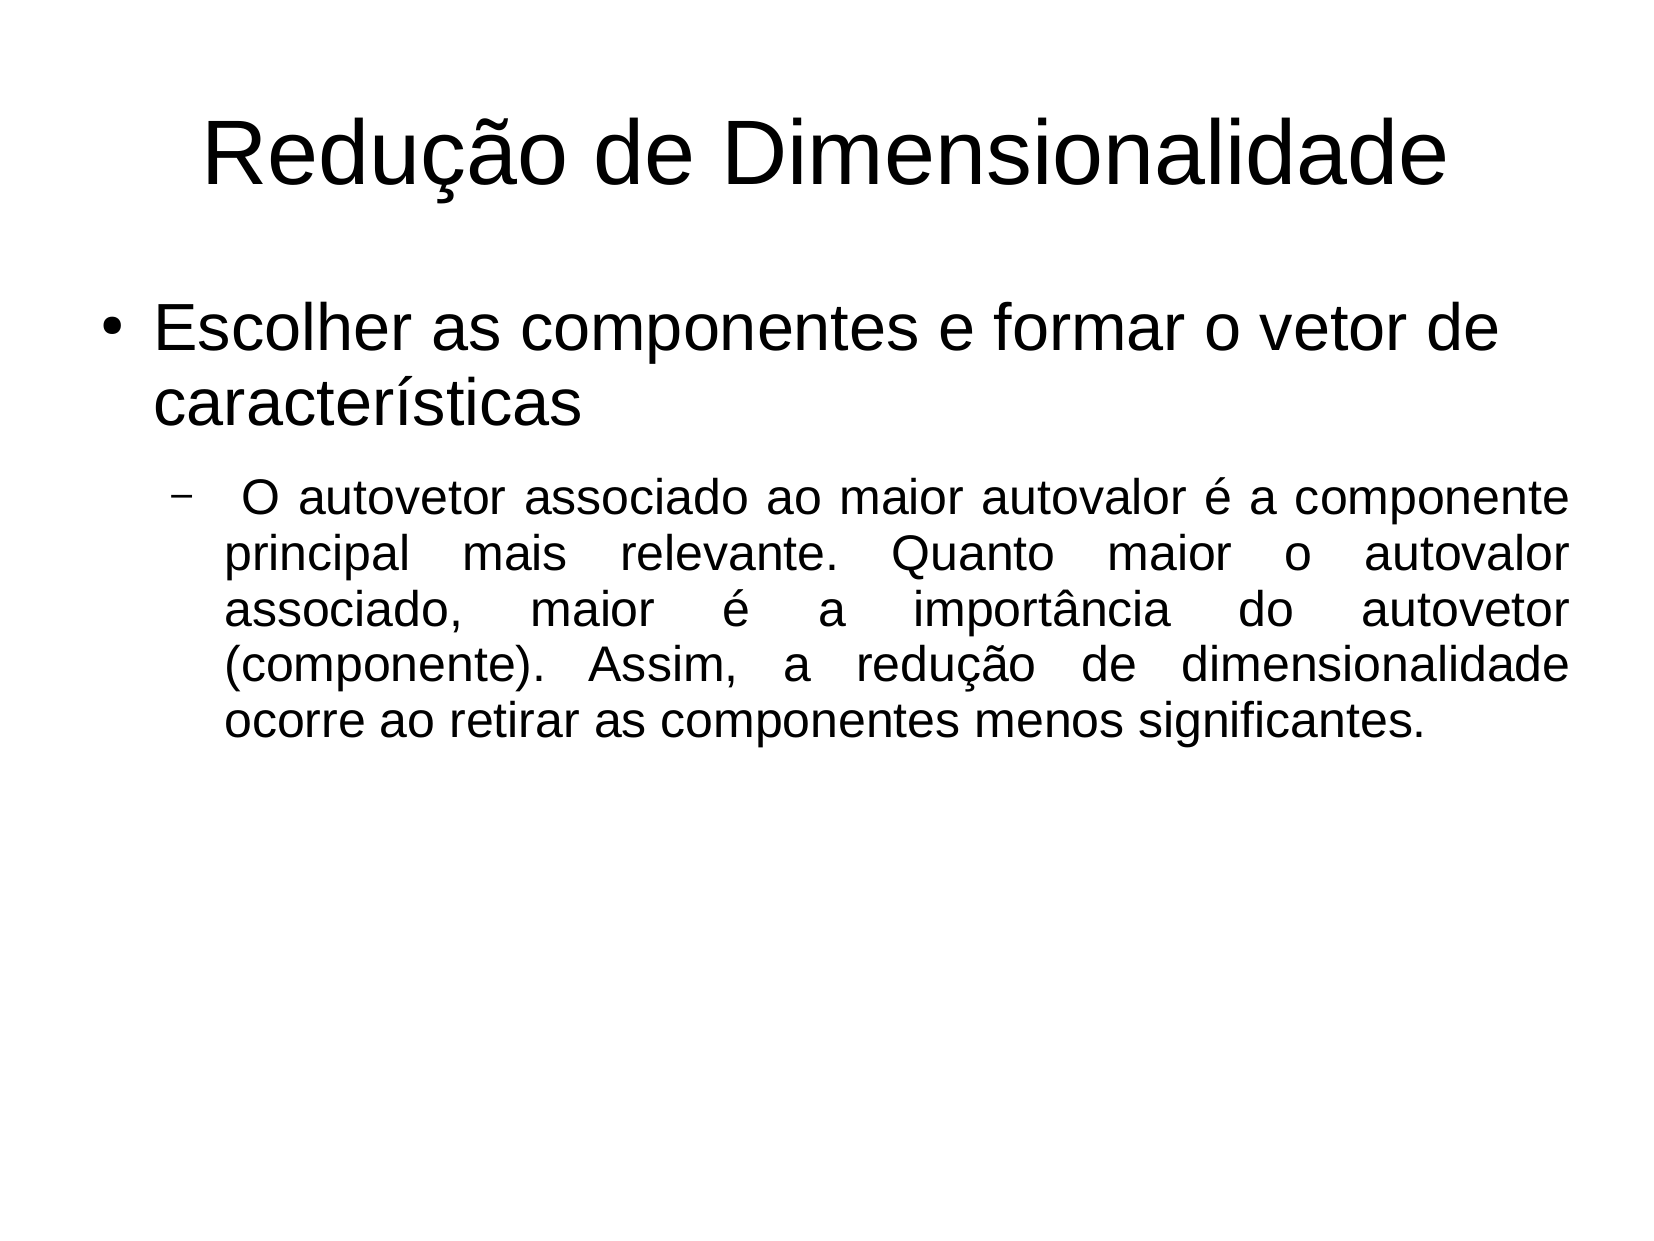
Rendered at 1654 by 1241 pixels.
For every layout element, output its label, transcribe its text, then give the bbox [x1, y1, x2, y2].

list Escolher as componentes e formar o vetor de características O autovetor associado ao maior autovalor é a componente principal mais relevante. Quanto maior o autovalor associado, maior é a importância do autovetor (componente). Assim, a redução de dimensionalidade ocorre ao retirar as componentes menos significantes. [82, 290, 1571, 1010]
title Redução de Dimensionalidade [82, 49, 1571, 257]
